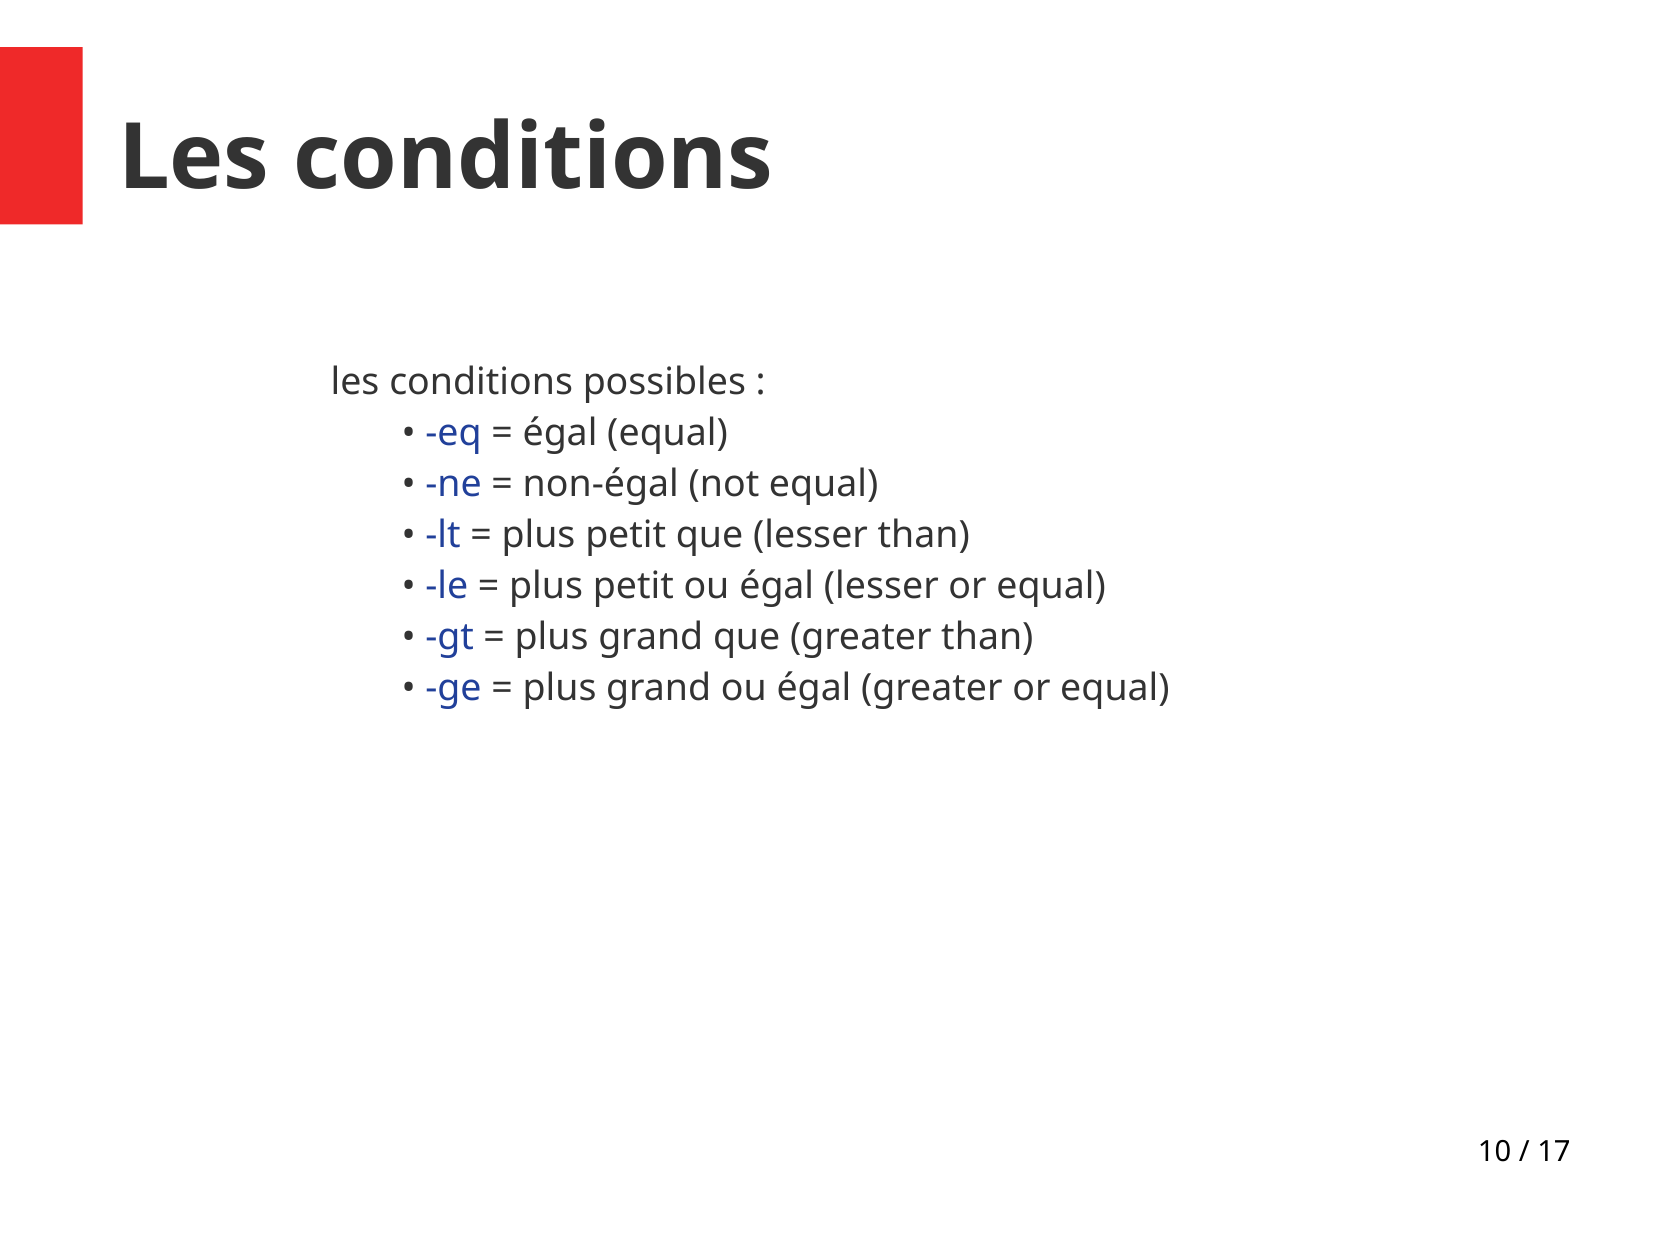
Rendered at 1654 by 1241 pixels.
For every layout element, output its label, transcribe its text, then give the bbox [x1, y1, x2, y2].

title Les conditions [118, 49, 1571, 257]
list les conditions possibles : • -eq = égal (equal) • -ne = non-égal (not equal) • -lt = plus petit que (lesser than) • -le = plus petit ou égal (lesser or equal) • -gt = plus grand que (greater than) • -ge = plus grand ou égal (greater or equal) [118, 354, 1536, 1074]
